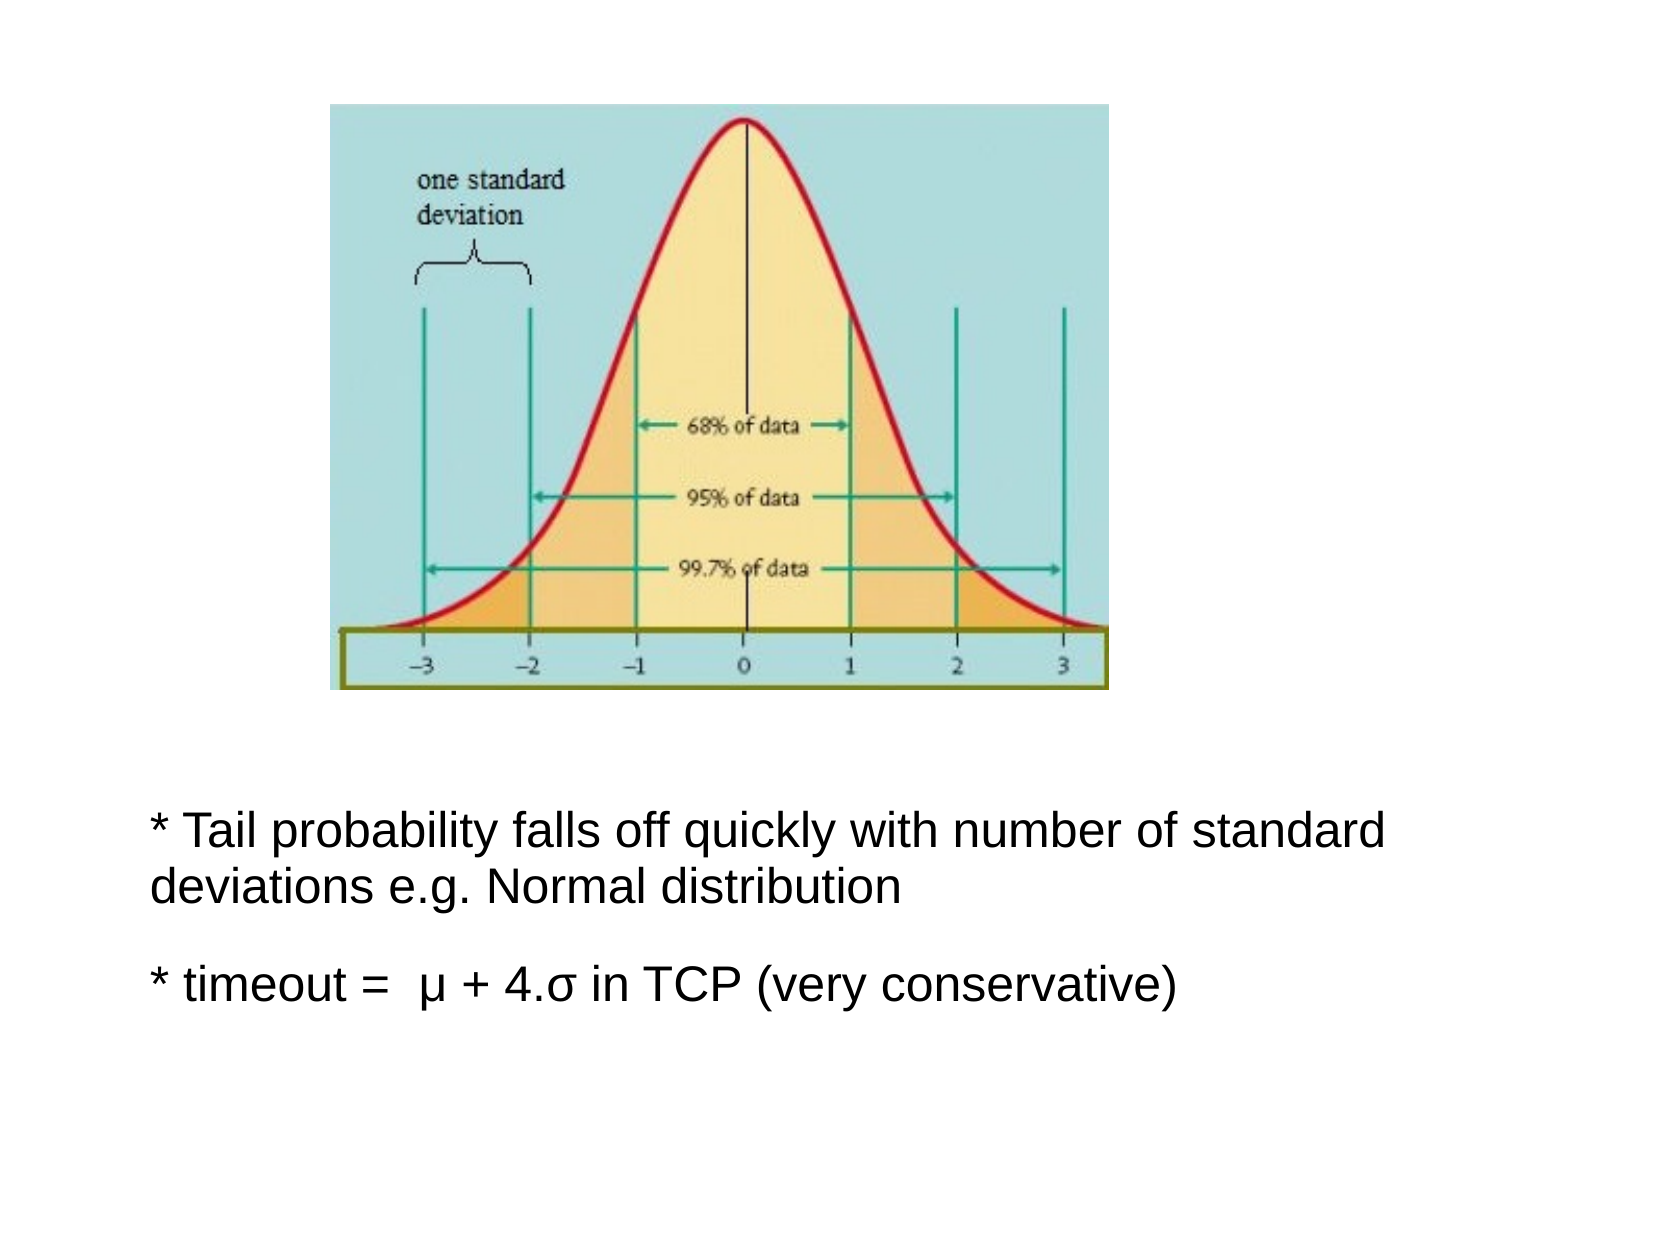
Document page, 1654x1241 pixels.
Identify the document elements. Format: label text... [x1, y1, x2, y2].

picture [330, 104, 1109, 691]
text_box * Tail probability falls off quickly with number of standard deviations e.g. Normal distribution * timeout = μ + 4.σ in TCP (very conservative) [135, 795, 1456, 1020]
